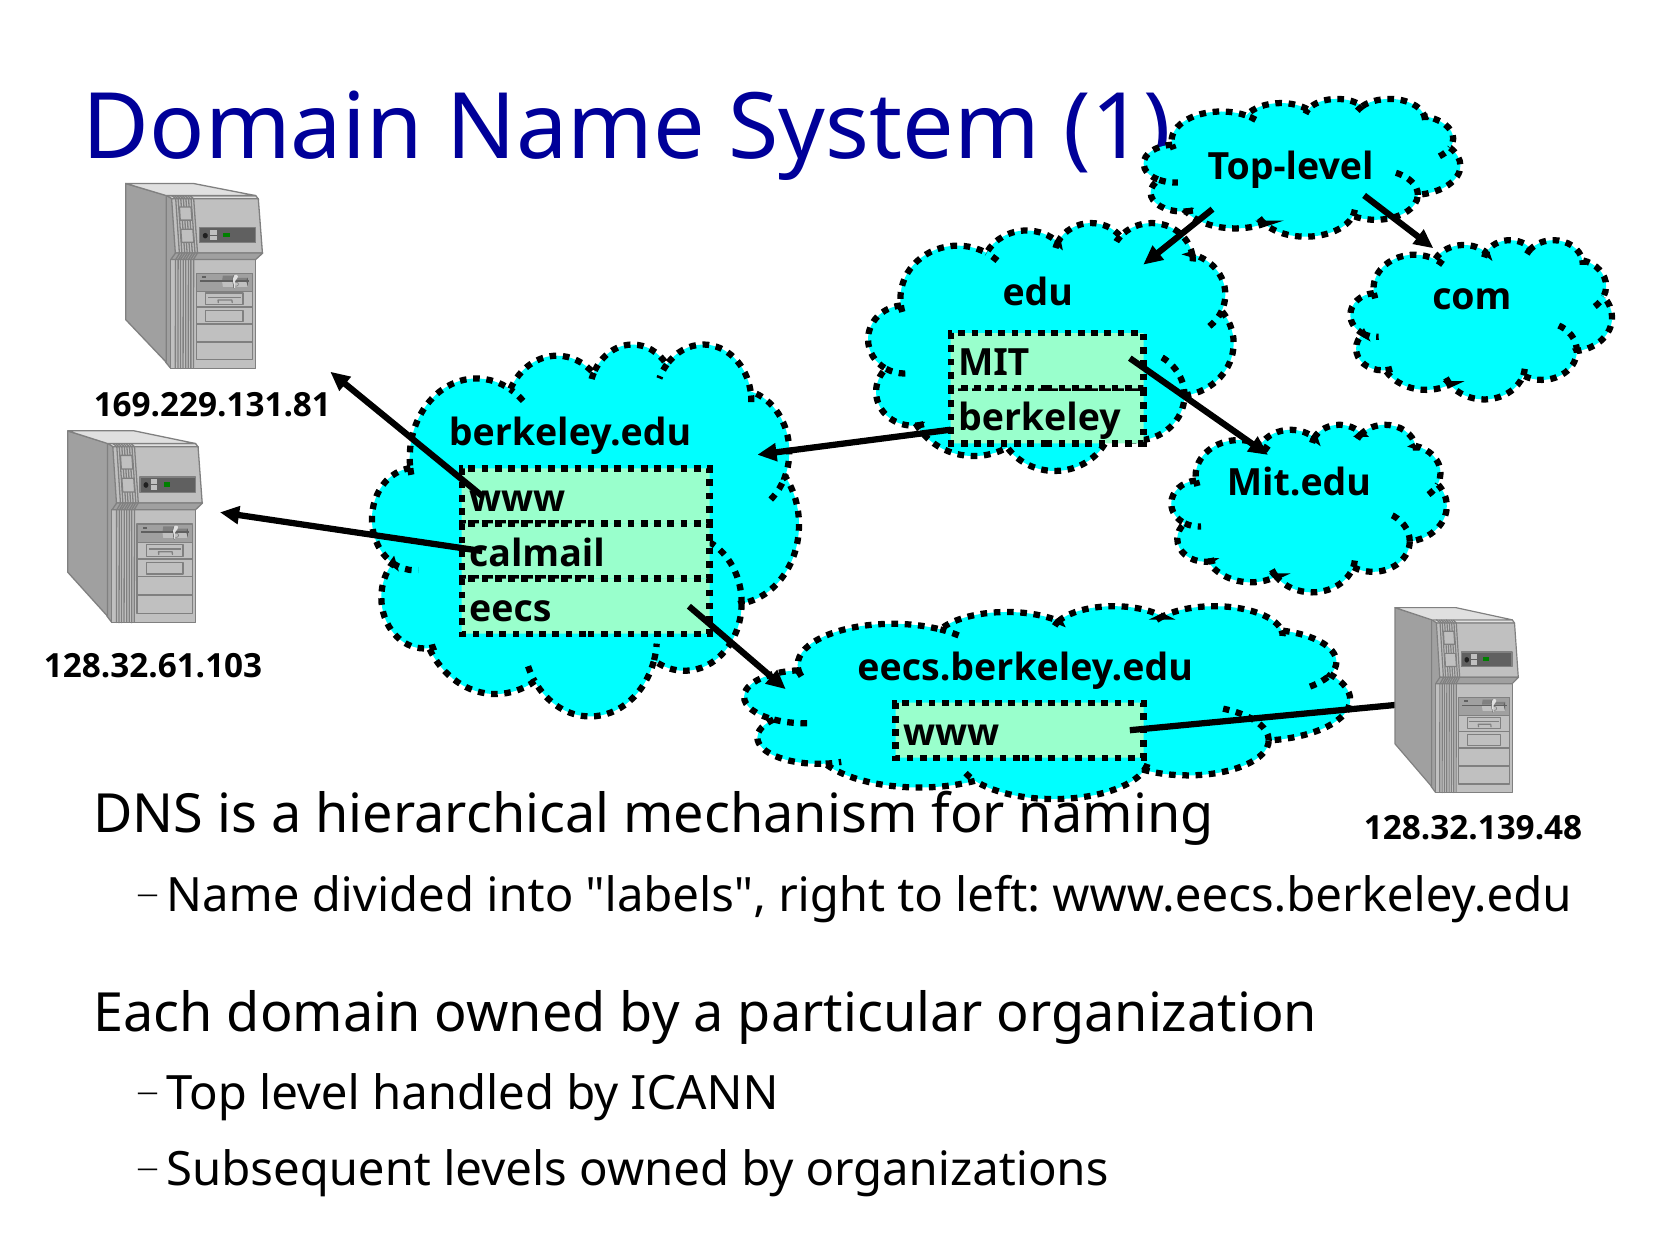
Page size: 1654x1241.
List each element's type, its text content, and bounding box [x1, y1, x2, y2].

text_box eecs [461, 578, 710, 634]
text_box 169.229.131.81 [86, 375, 339, 431]
text_box MIT [950, 333, 1144, 389]
text_box eecs.berkeley.edu [744, 606, 1351, 800]
text_box 128.32.139.48 [1356, 798, 1590, 854]
list DNS is a hierarchical mechanism for naming Name divided into "labels", right to left: www.eecs.berkeley.edu Each domain owned by a particular organization Top level handled by ICANN Subsequent levels owned by organizations [64, 775, 1576, 1241]
title Domain Name System (1) [82, 29, 1571, 218]
text_box berkeley [950, 389, 1144, 444]
text_box edu [868, 223, 1234, 430]
text_box Mit.edu [1171, 424, 1447, 593]
text_box edu [1144, 373, 1185, 440]
text_box berkeley.edu [371, 442, 461, 544]
text_box calmail [461, 523, 710, 578]
text_box com [1350, 240, 1613, 400]
text_box berkeley.edu [375, 539, 729, 717]
text_box www [895, 702, 1144, 758]
text_box edu [926, 434, 1105, 471]
picture [1393, 606, 1521, 795]
text_box berkeley.edu [412, 344, 800, 639]
text_box www [461, 468, 710, 523]
text_box Top-level [1143, 98, 1461, 237]
text_box 128.32.61.103 [36, 636, 270, 692]
picture [66, 429, 205, 625]
picture [124, 182, 265, 371]
